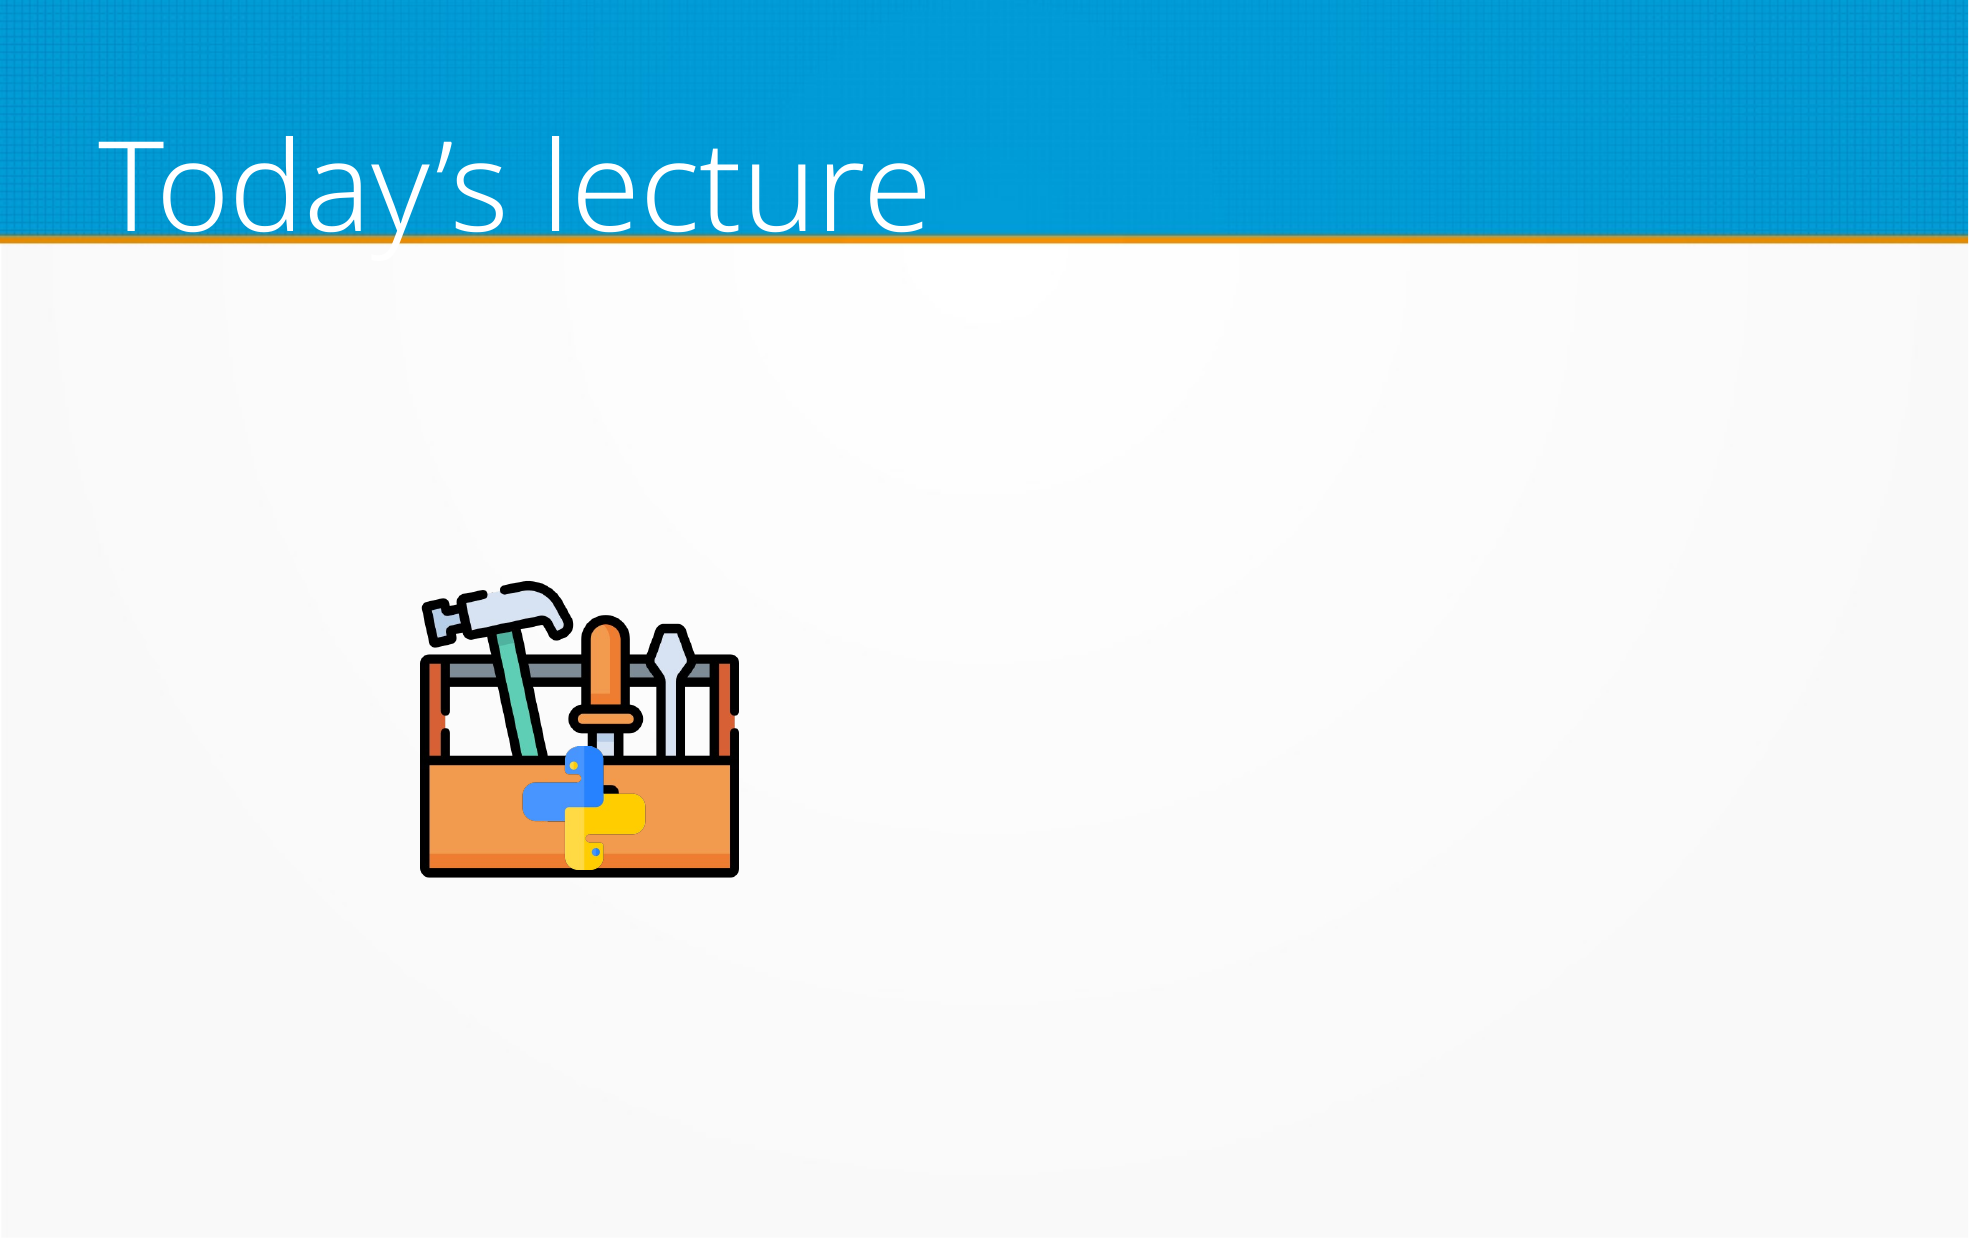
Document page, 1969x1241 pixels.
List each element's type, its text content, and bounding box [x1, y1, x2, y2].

title Today’s lecture [98, 49, 1870, 257]
picture [0, 233, 1969, 1241]
